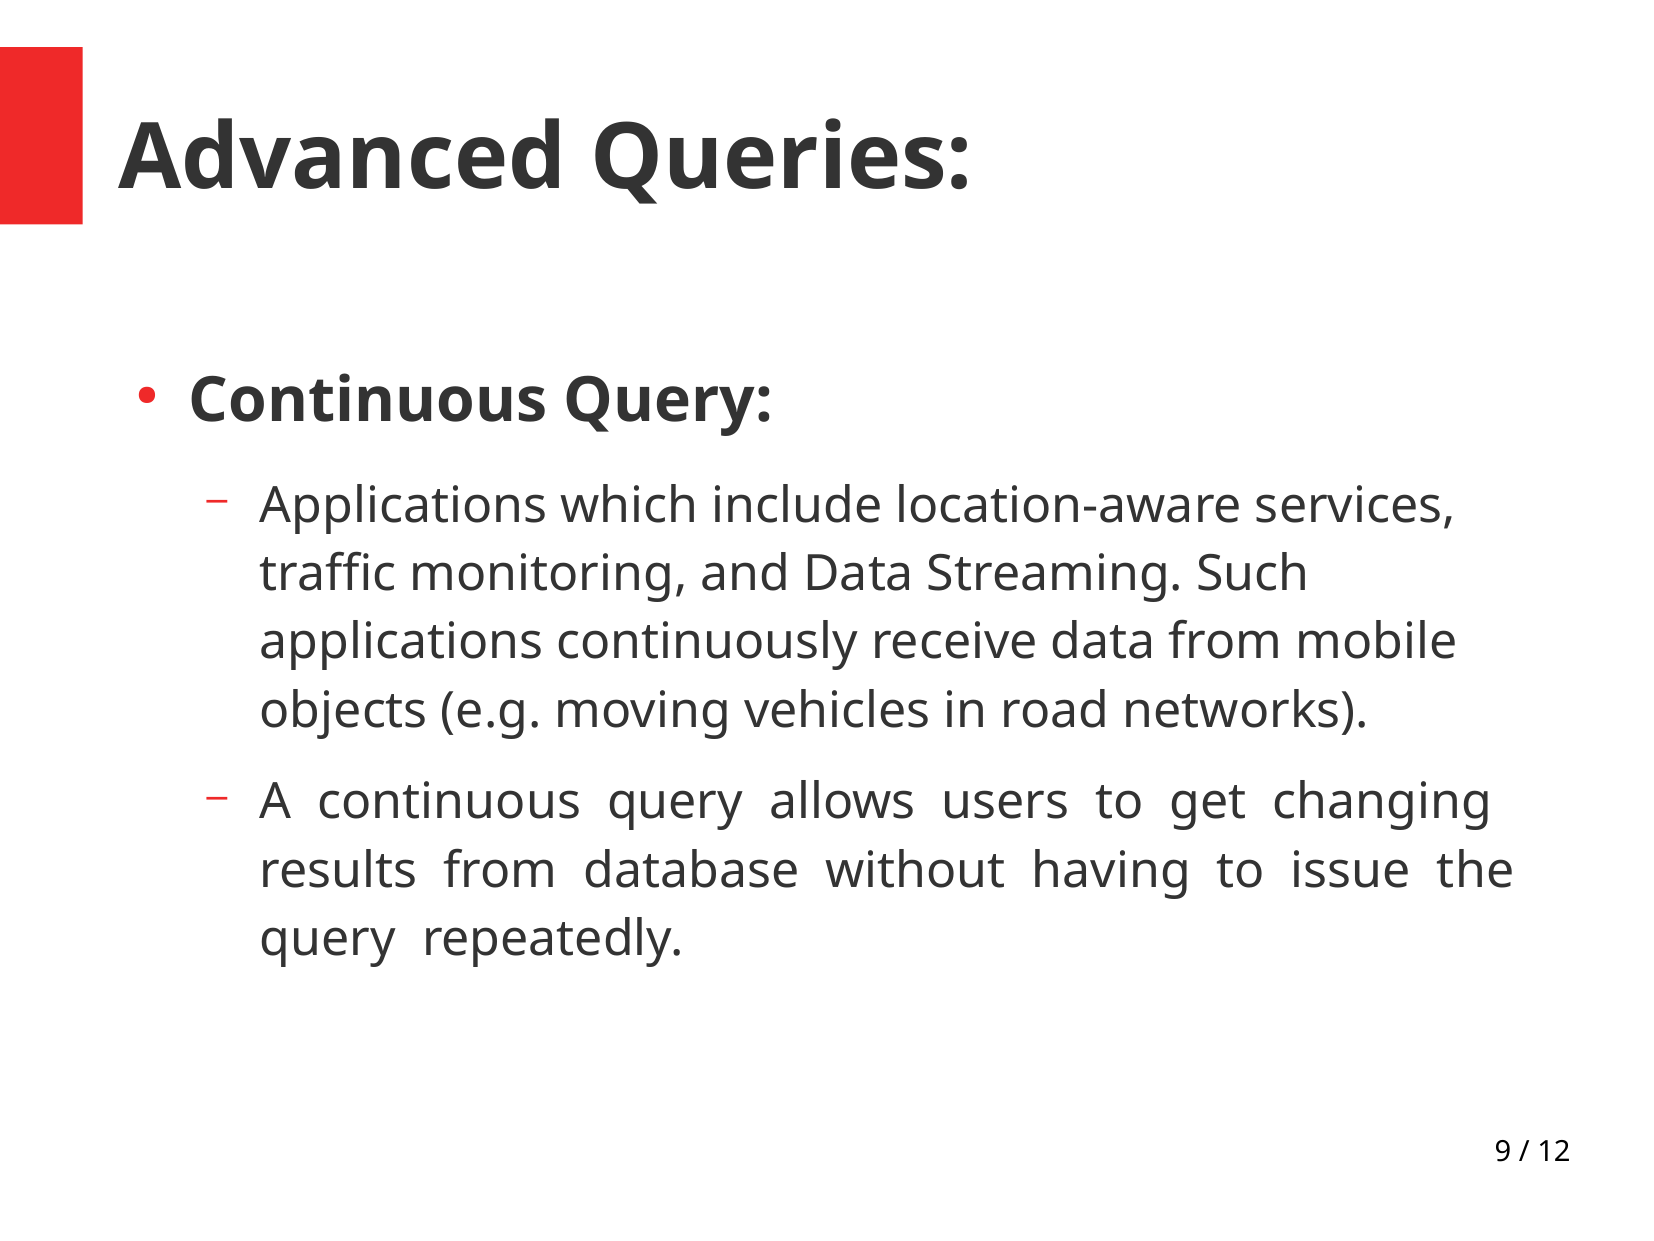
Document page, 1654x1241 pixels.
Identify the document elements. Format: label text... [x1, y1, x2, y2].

list Continuous Query: Applications which include location-aware services, traffic monitoring, and Data Streaming. Such applications continuously receive data from mobile objects (e.g. moving vehicles in road networks). A continuous query allows users to get changing results from database without having to issue the query repeatedly. [118, 354, 1536, 1074]
title Advanced Queries: [118, 49, 1571, 257]
